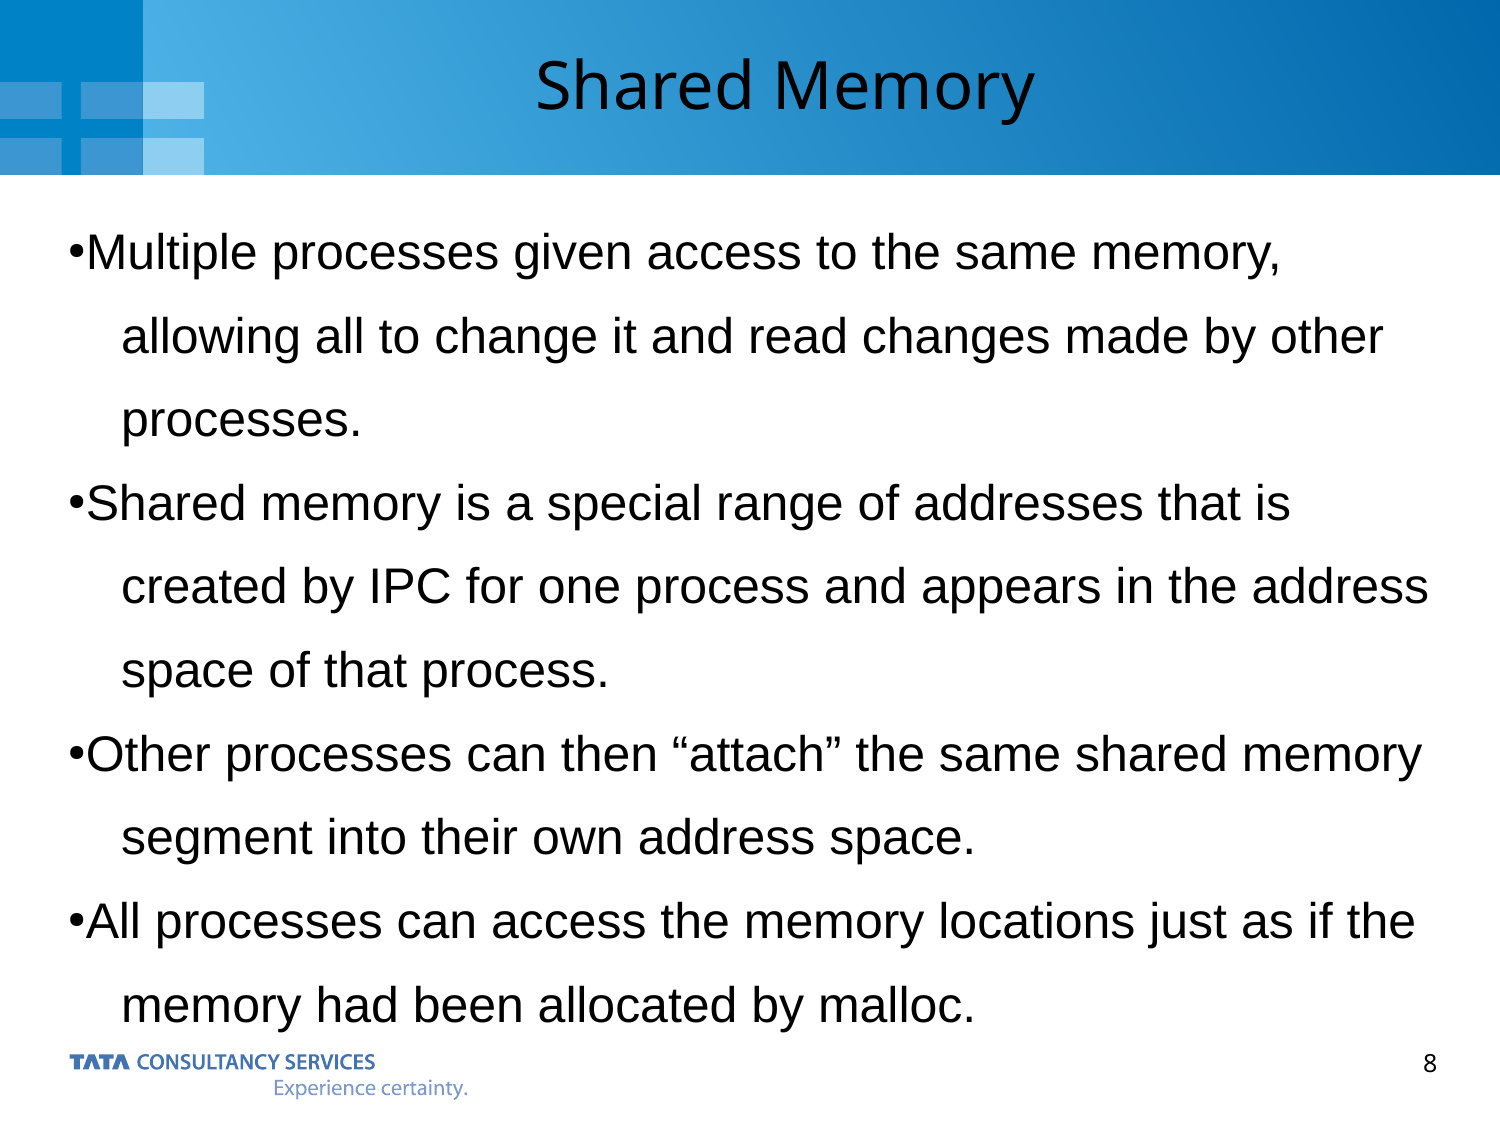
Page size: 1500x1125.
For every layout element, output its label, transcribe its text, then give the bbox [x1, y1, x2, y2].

text_box Shared Memory [224, 11, 1347, 154]
text_box Multiple processes given access to the same memory, allowing all to change it and read changes made by other processes. Shared memory is a special range of addresses that is created by IPC for one process and appears in the address space of that process. Other processes can then “attach” the same shared memory segment into their own address space. All processes can access the memory locations just as if the memory had been allocated by malloc. [35, 188, 1465, 1040]
